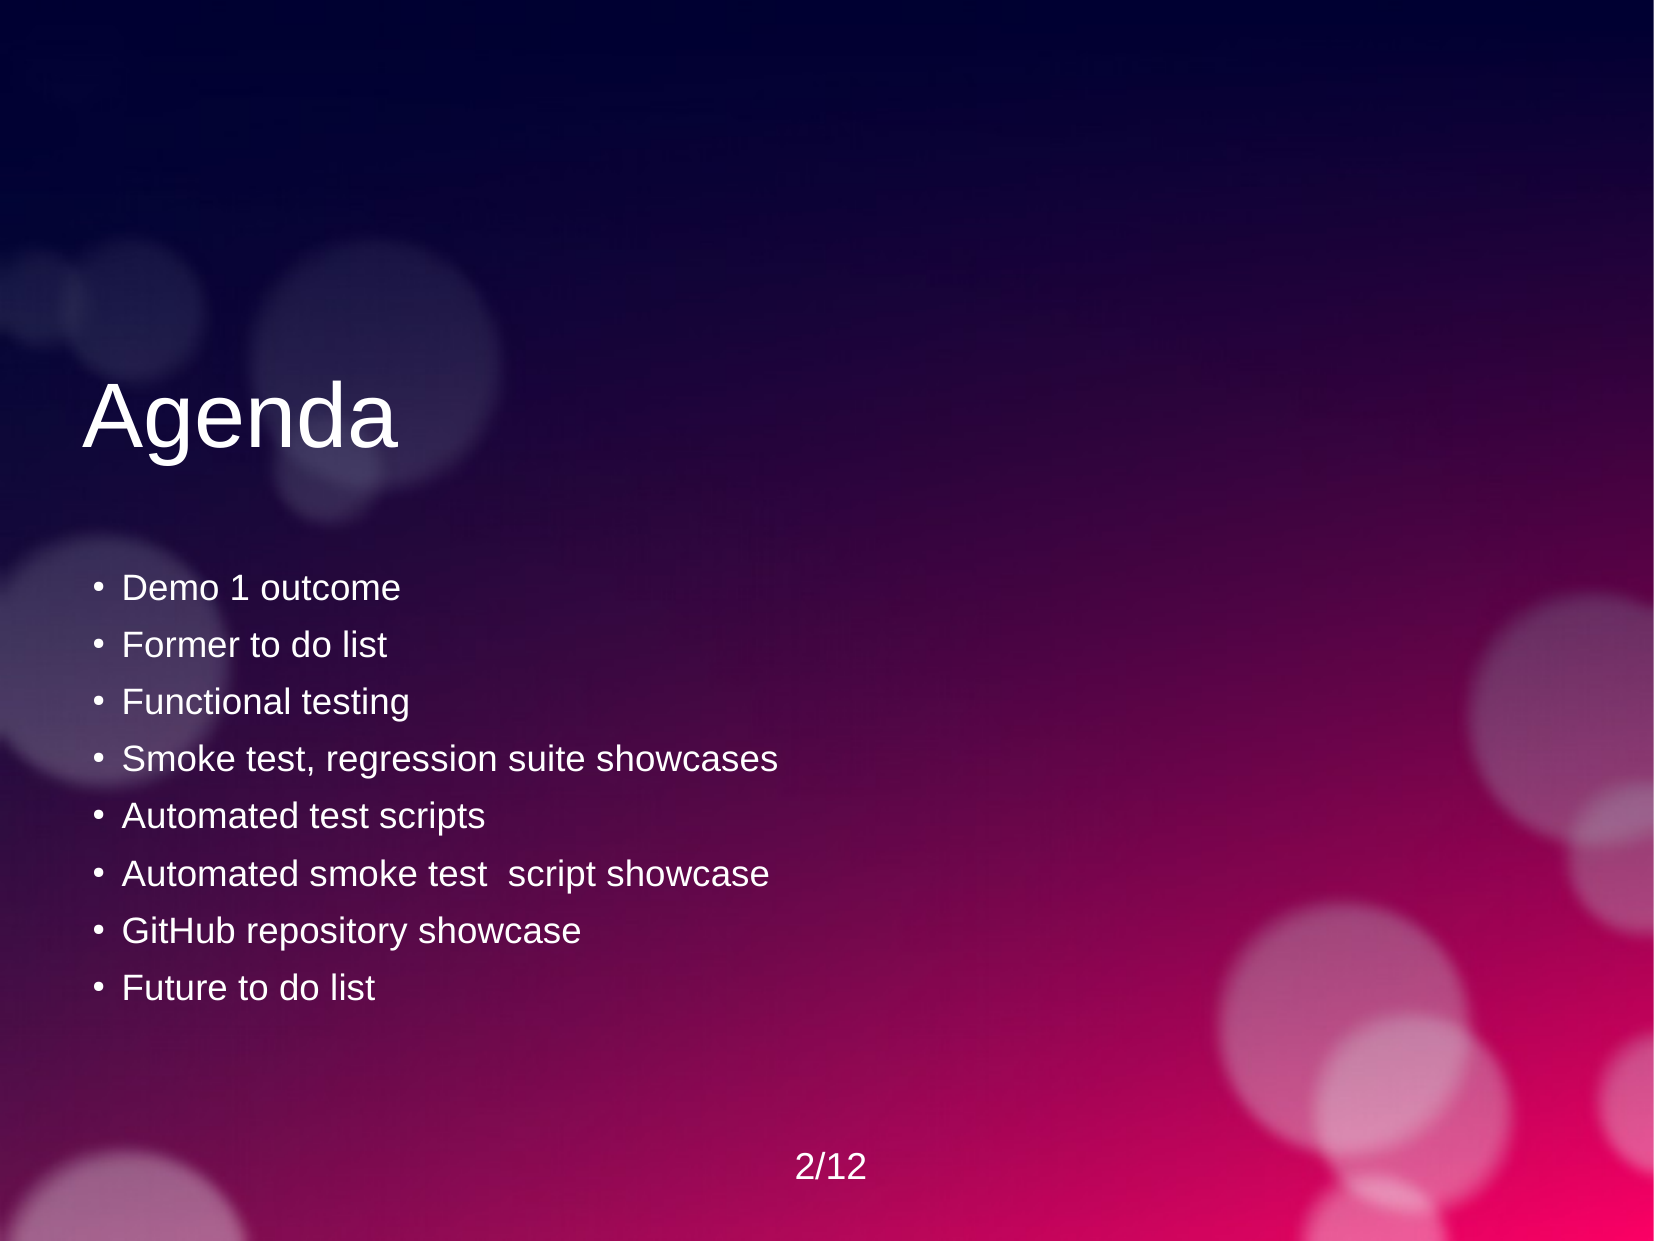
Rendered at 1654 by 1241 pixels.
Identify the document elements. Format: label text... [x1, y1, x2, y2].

text_box <number>/12 [516, 1137, 1146, 1208]
list Demo 1 outcome Former to do list Functional testing Smoke test, regression suite showcases Automated test scripts Automated smoke test script showcase GitHub repository showcase Future to do list [82, 566, 1571, 1010]
picture [0, 0, 1654, 1241]
title Agenda [82, 312, 1571, 520]
